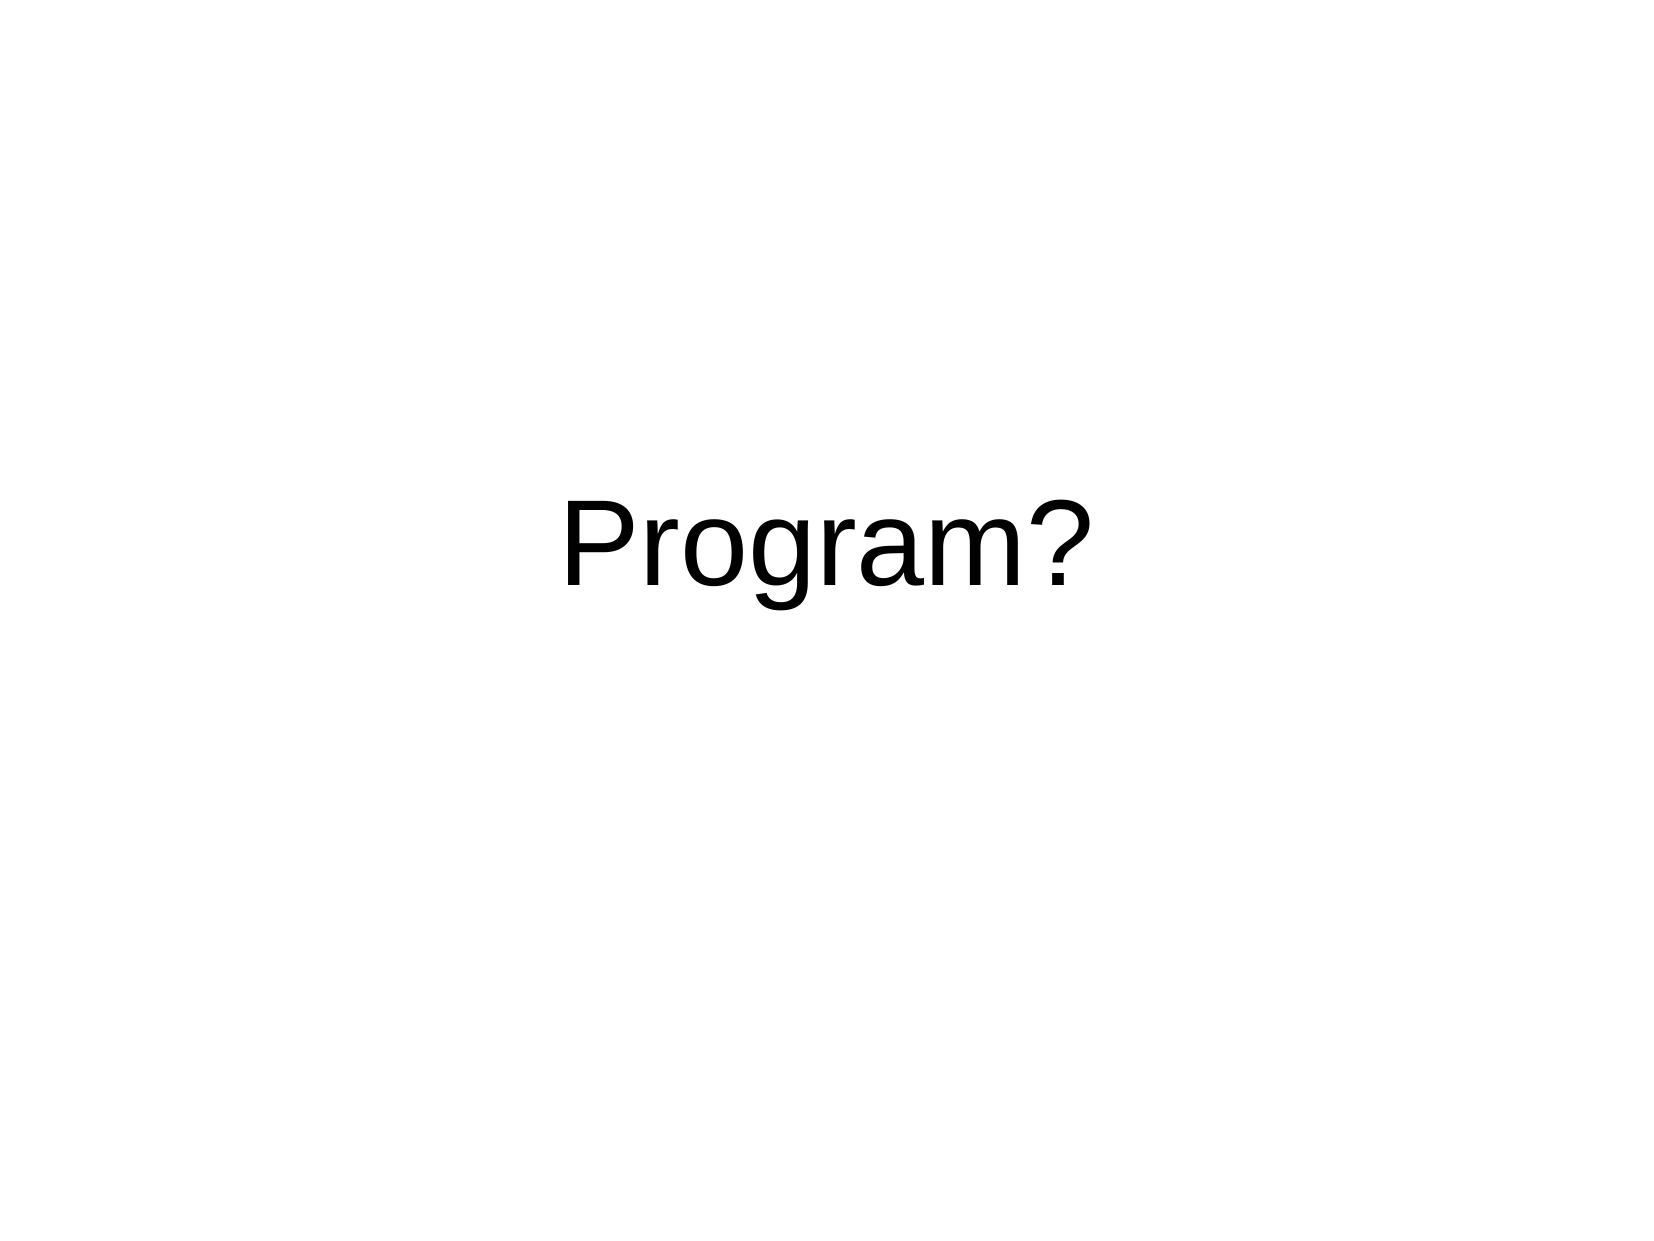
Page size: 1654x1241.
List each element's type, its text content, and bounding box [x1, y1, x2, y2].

title Program? [82, 439, 1571, 647]
